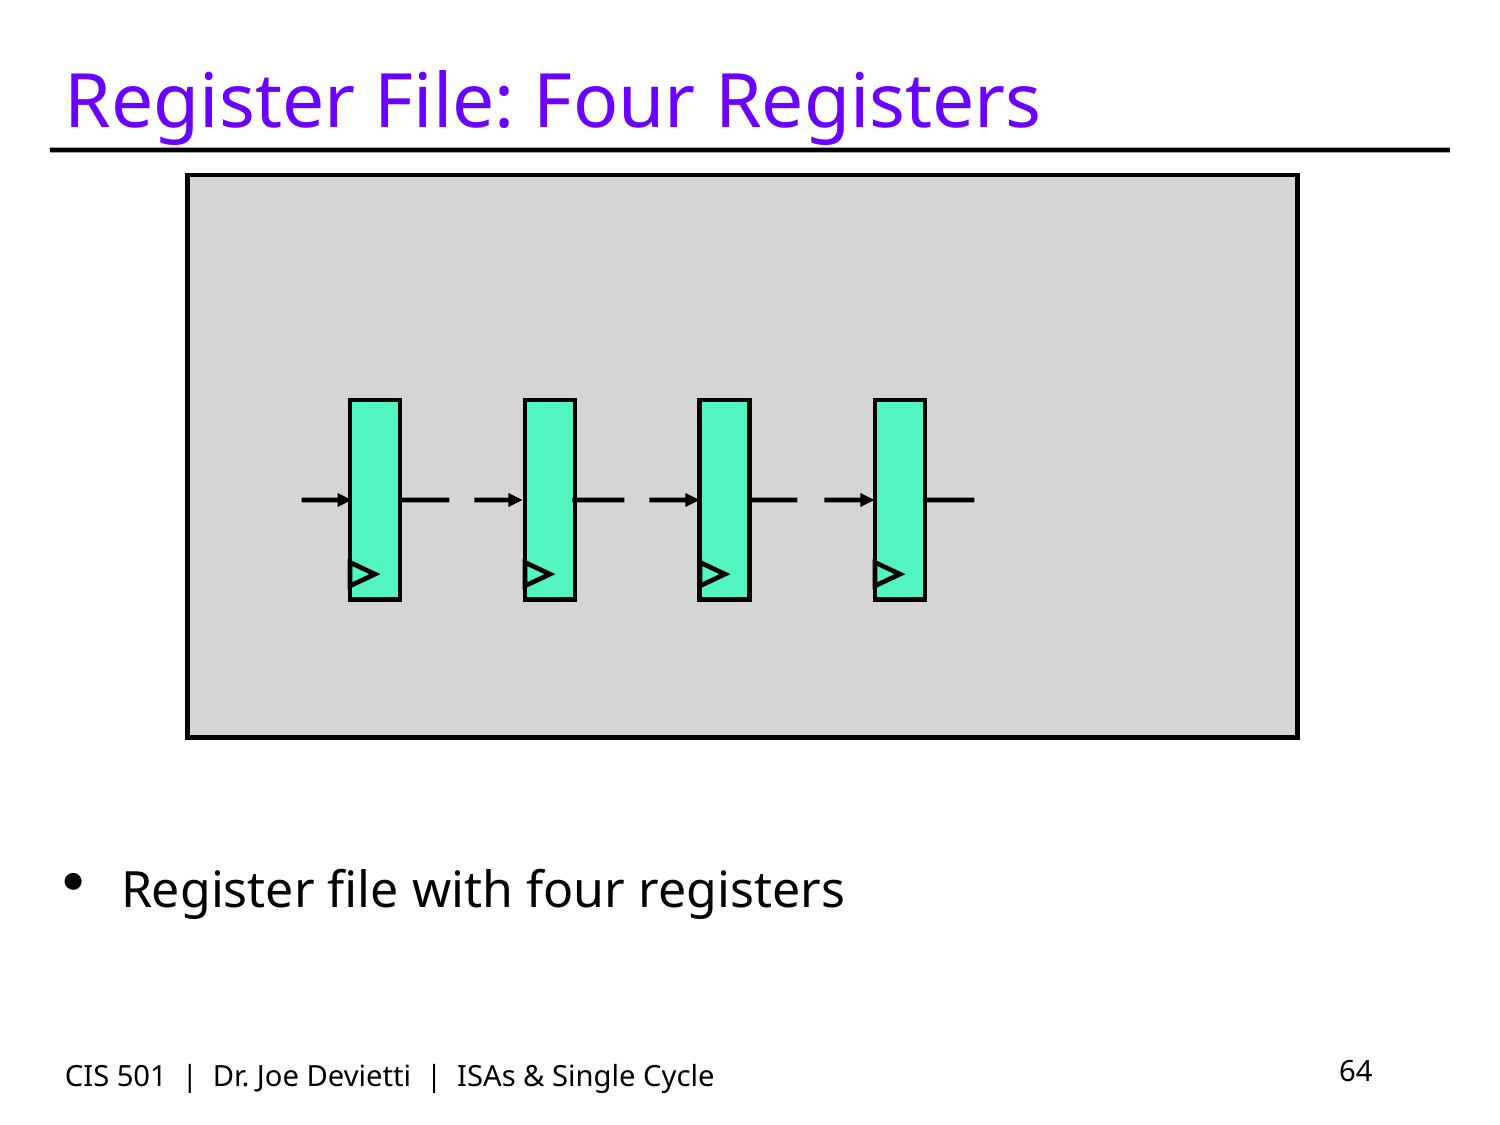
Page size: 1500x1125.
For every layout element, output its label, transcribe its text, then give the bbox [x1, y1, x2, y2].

text_box <number> [1074, 1049, 1388, 1100]
text_box [187, 174, 1298, 738]
text_box Register file with four registers [49, 849, 1450, 1025]
text_box CIS 501 | Dr. Joe Devietti | ISAs & Single Cycle [49, 1049, 988, 1100]
text_box Register File: Four Registers [49, 37, 1375, 150]
